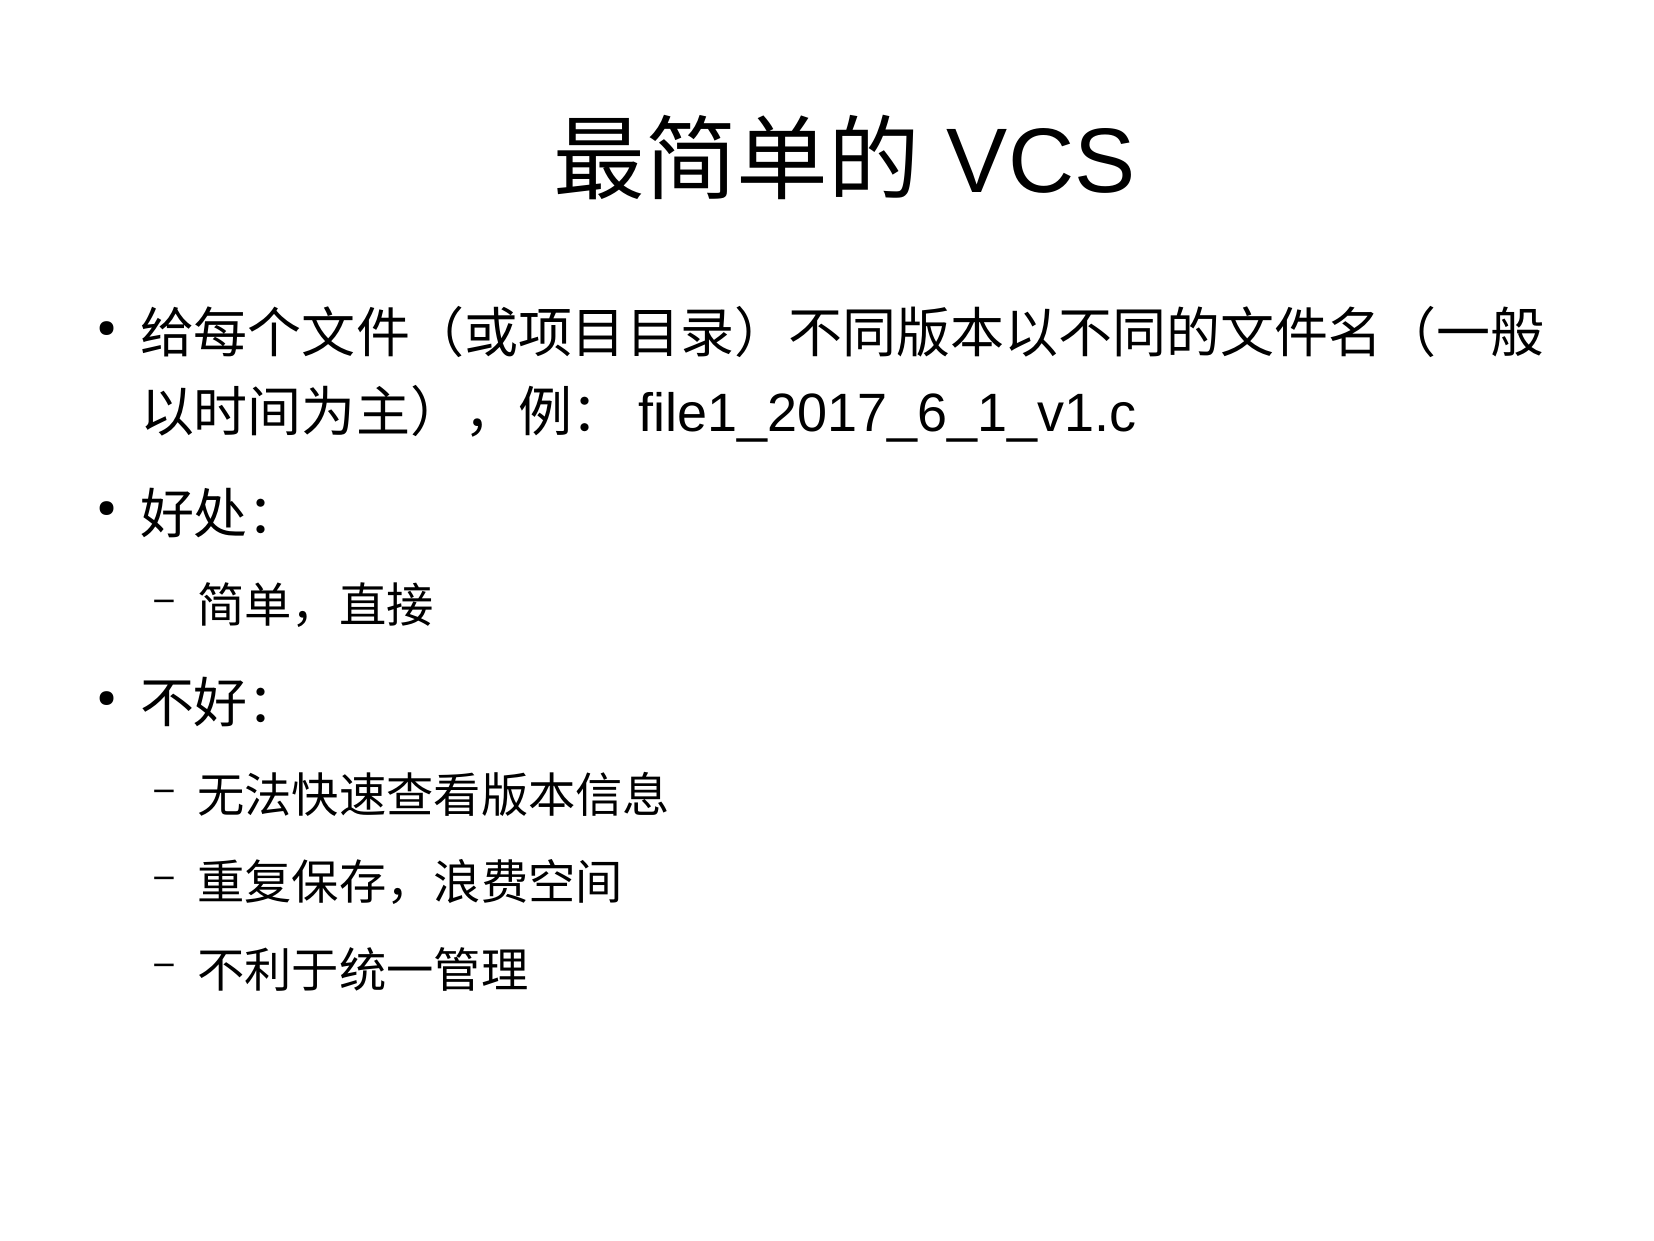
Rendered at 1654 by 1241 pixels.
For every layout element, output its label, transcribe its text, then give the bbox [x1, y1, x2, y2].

title 最简单的VCS [82, 49, 1571, 257]
list 给每个文件（或项目目录）不同版本以不同的文件名（一般以时间为主），例：file1_2017_6_1_v1.c 好处： 简单，直接 不好： 无法快速查看版本信息 重复保存，浪费空间 不利于统一管理 [82, 290, 1571, 1010]
